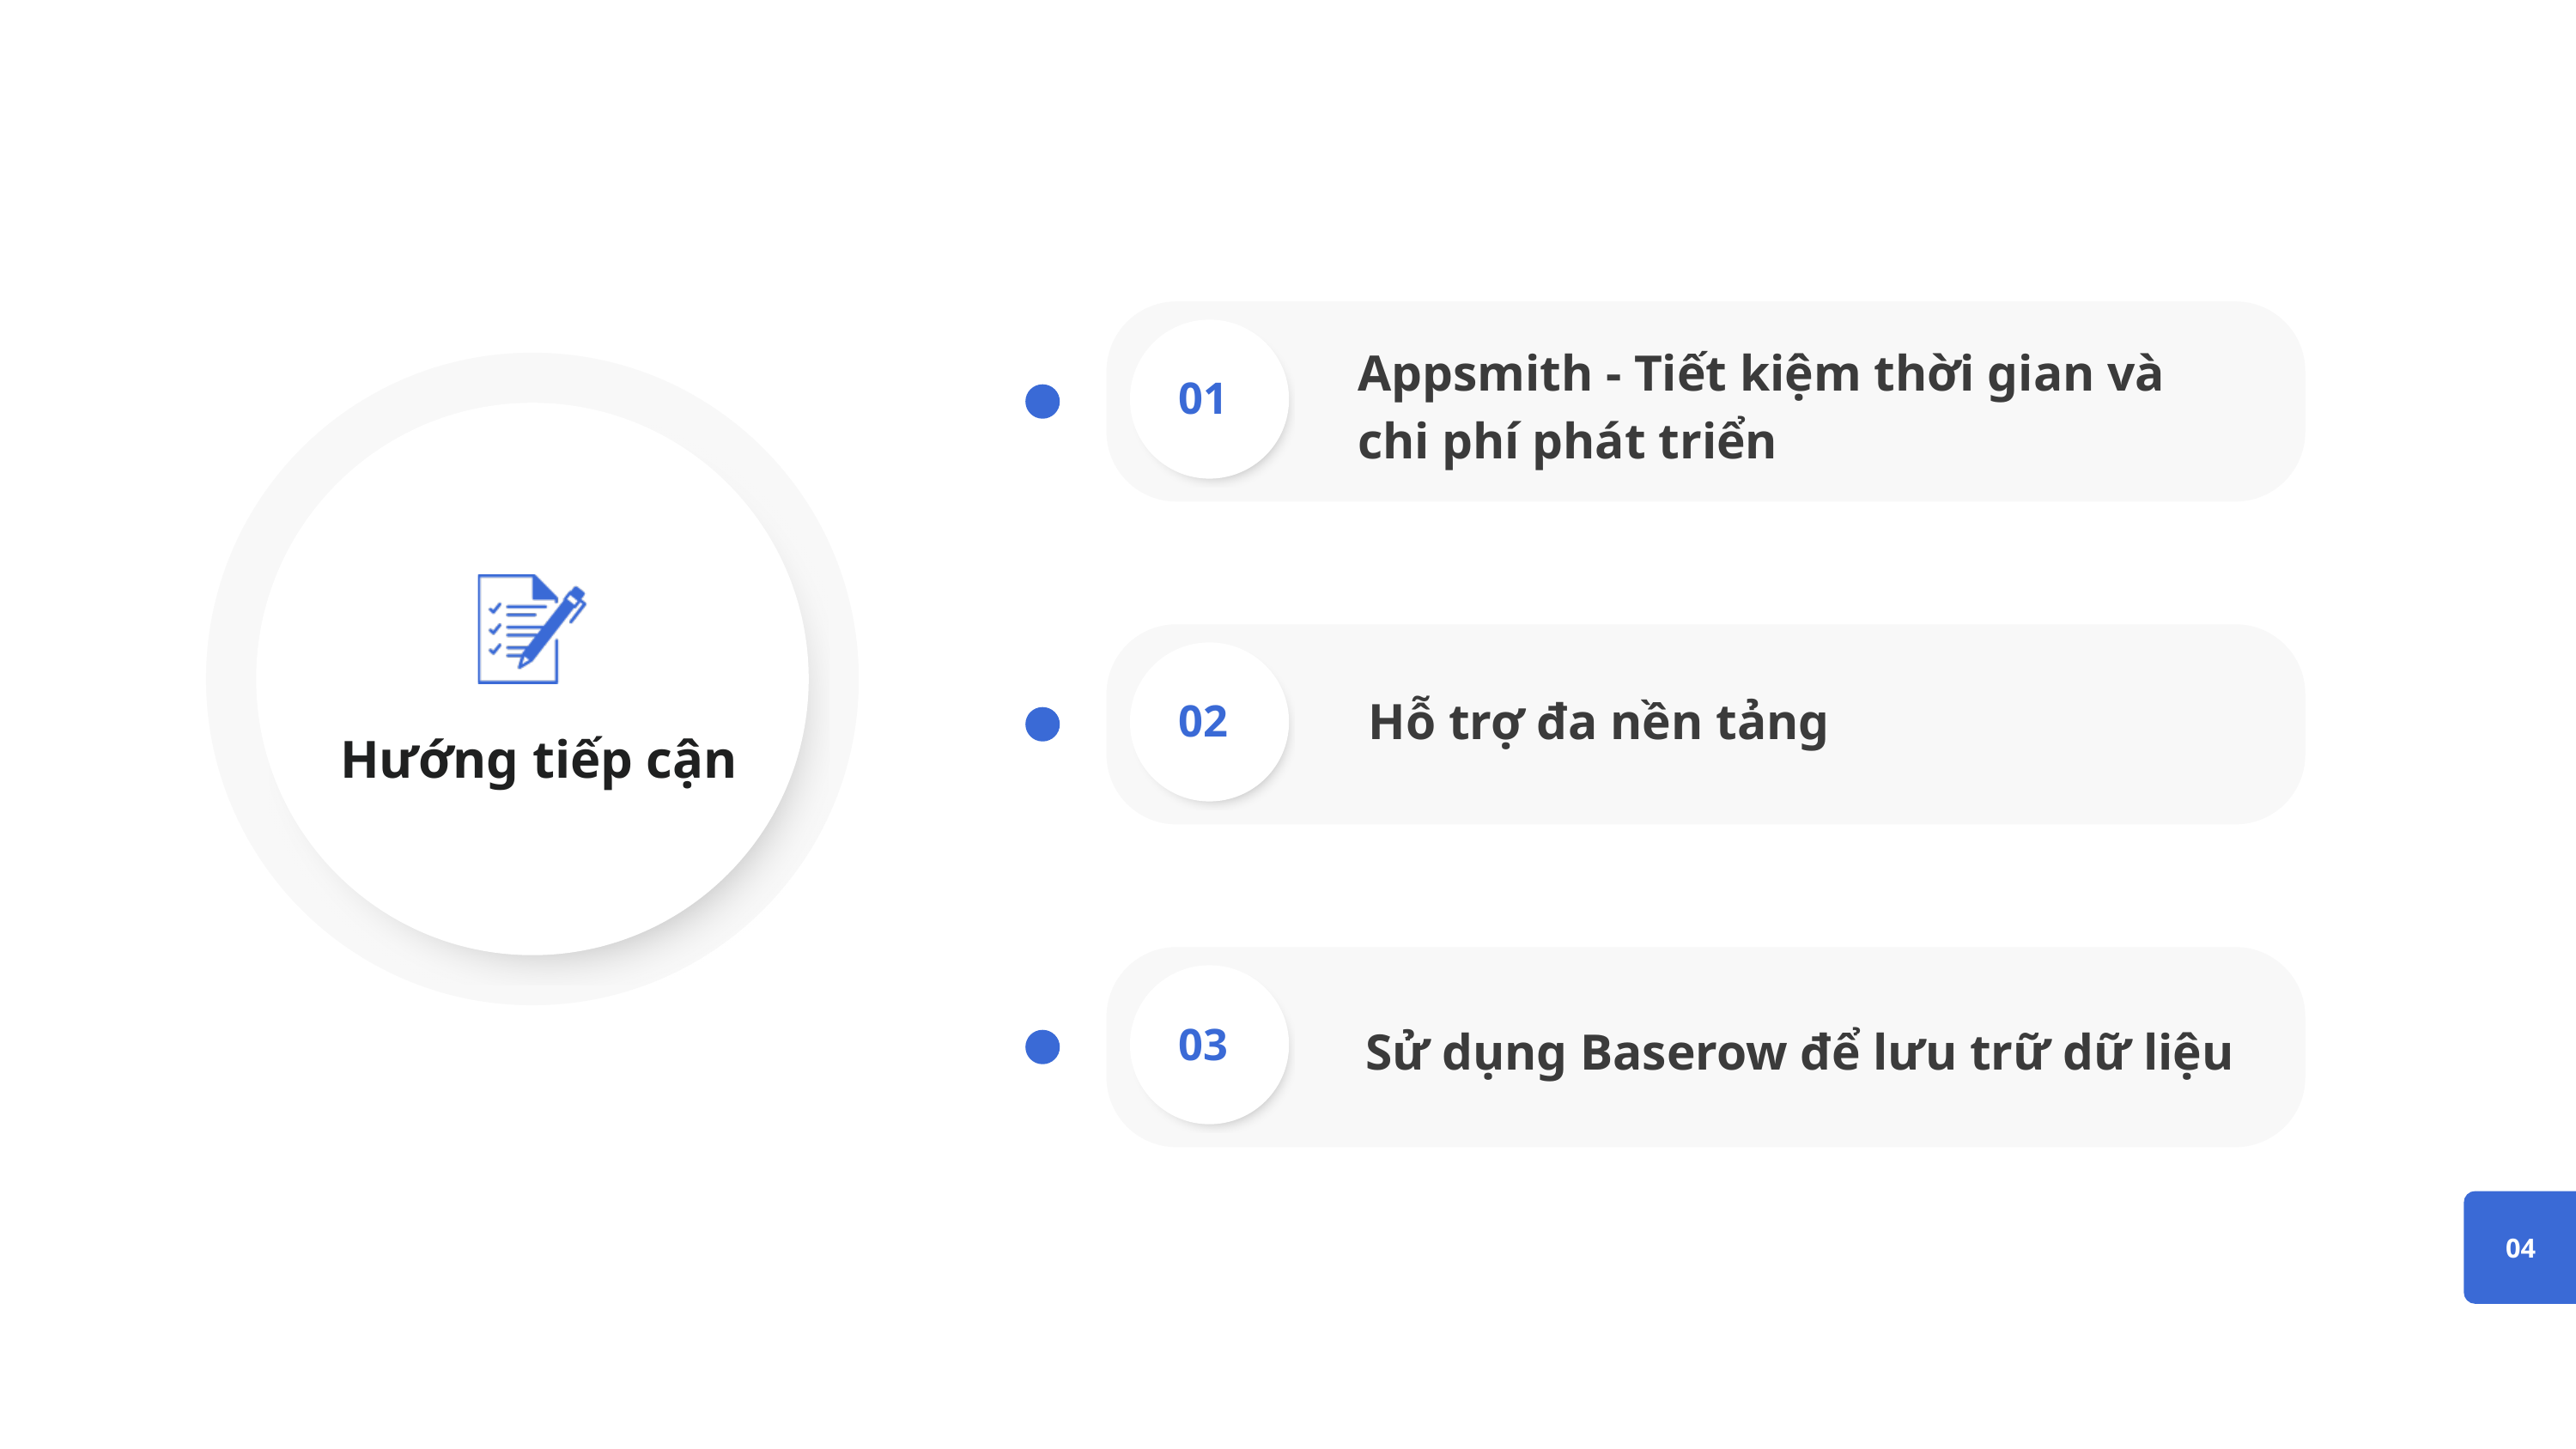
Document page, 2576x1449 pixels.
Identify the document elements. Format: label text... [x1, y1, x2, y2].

text_box [1025, 384, 1060, 419]
text_box [2464, 1185, 2576, 1304]
text_box Hỗ trợ đa nền tảng [1368, 681, 2377, 751]
text_box 04 [2489, 1226, 2553, 1264]
text_box Hướng tiếp cận [293, 716, 786, 785]
text_box 03 [1151, 1008, 1268, 1071]
text_box Appsmith - Tiết kiệm thời gian và chi phí phát triển [1358, 331, 2173, 470]
text_box Sử dụng Baserow để lưu trữ dữ liệu [1365, 1011, 2374, 1082]
text_box [1106, 595, 2306, 825]
text_box [1106, 272, 2306, 502]
text_box [1025, 1029, 1060, 1064]
text_box 02 [1151, 685, 1268, 749]
text_box [1106, 918, 2306, 1148]
text_box 01 [1151, 362, 1268, 426]
text_box [1025, 706, 1060, 742]
text_box [205, 352, 860, 1006]
